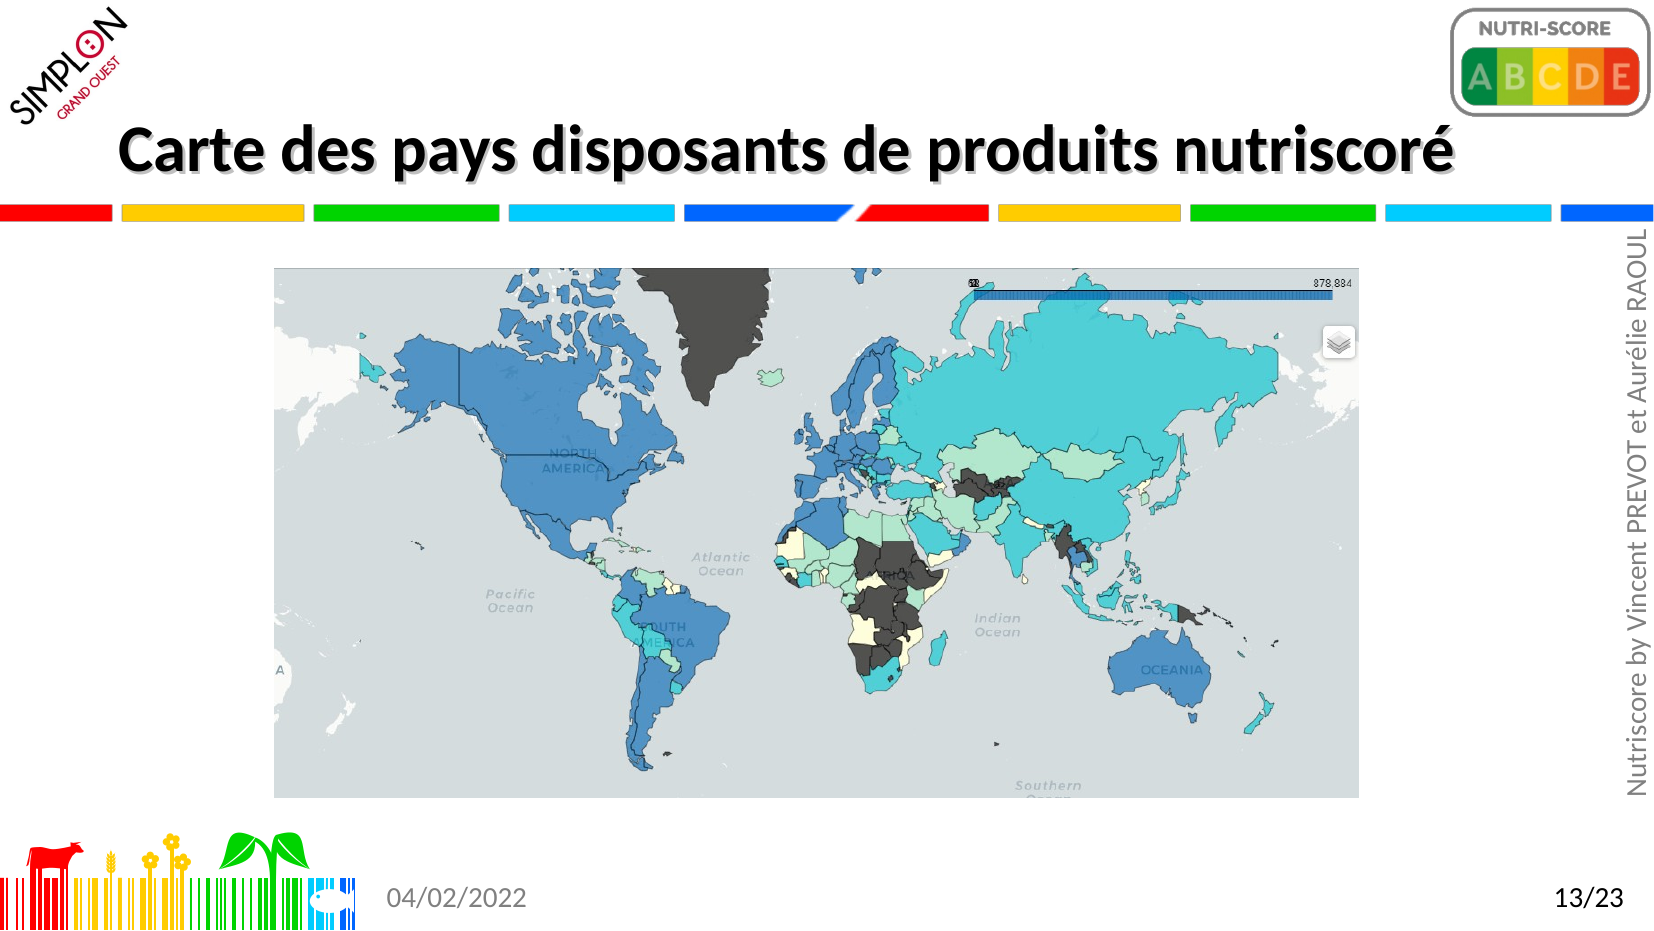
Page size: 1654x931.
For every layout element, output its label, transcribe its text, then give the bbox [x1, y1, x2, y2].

picture [0, 200, 1654, 225]
picture [2, 2, 147, 147]
title Carte des pays disposants de produits nutriscoré [118, 102, 1607, 207]
picture [274, 268, 1359, 798]
picture [1448, 4, 1654, 119]
picture [0, 826, 355, 930]
